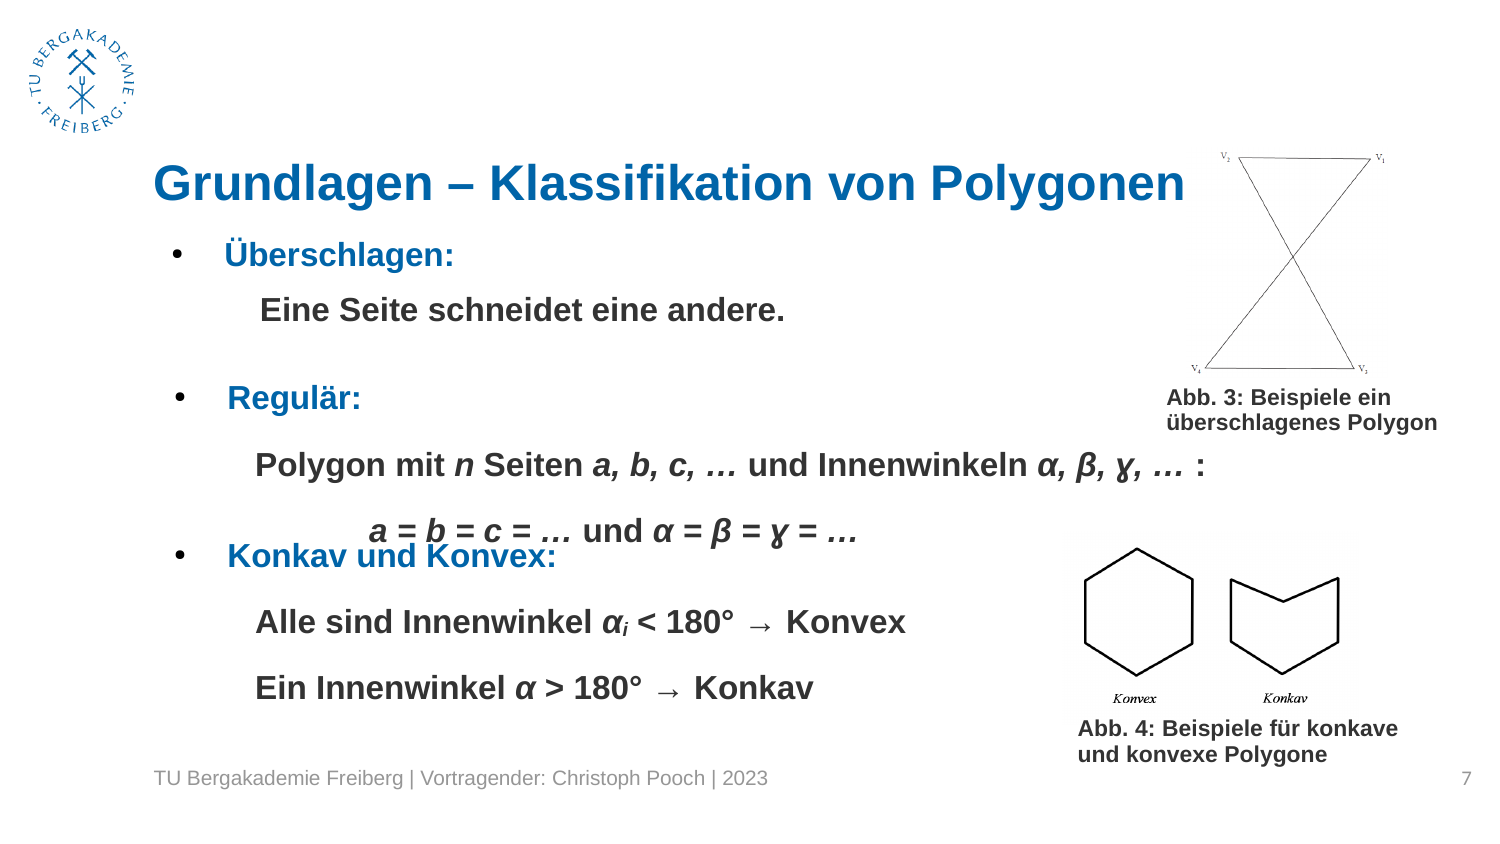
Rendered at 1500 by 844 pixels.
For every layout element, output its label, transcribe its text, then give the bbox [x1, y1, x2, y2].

slide_number 44 [1352, 764, 1473, 825]
text_box Abb. 4: Beispiele für konkave und konvexe Polygone [1062, 708, 1418, 775]
list Grundlagen – Klassifikation von Polygonen [153, 150, 1186, 221]
picture [1062, 531, 1359, 708]
footer TU Bergakademie Freiberg | Vortragender: Christoph Pooch | 2023 [153, 764, 1353, 824]
list Überschlagen: Eine Seite schneidet eine andere. [153, 236, 975, 346]
text_box Regulär: Polygon mit n Seiten a, b, c, … und Innenwinkeln α, β, ɣ, … : a = b = c = … und α = β = ɣ = … [141, 372, 1241, 531]
picture [29, 29, 134, 133]
text_box Abb. 3: Beispiele ein überschlagenes Polygon [1151, 377, 1477, 443]
text_box Konkav und Konvex: Alle sind Innenwinkel αi < 180° → Konvex Ein Innenwinkel α > 180° → Konkav [141, 529, 1205, 715]
picture [1186, 147, 1388, 378]
